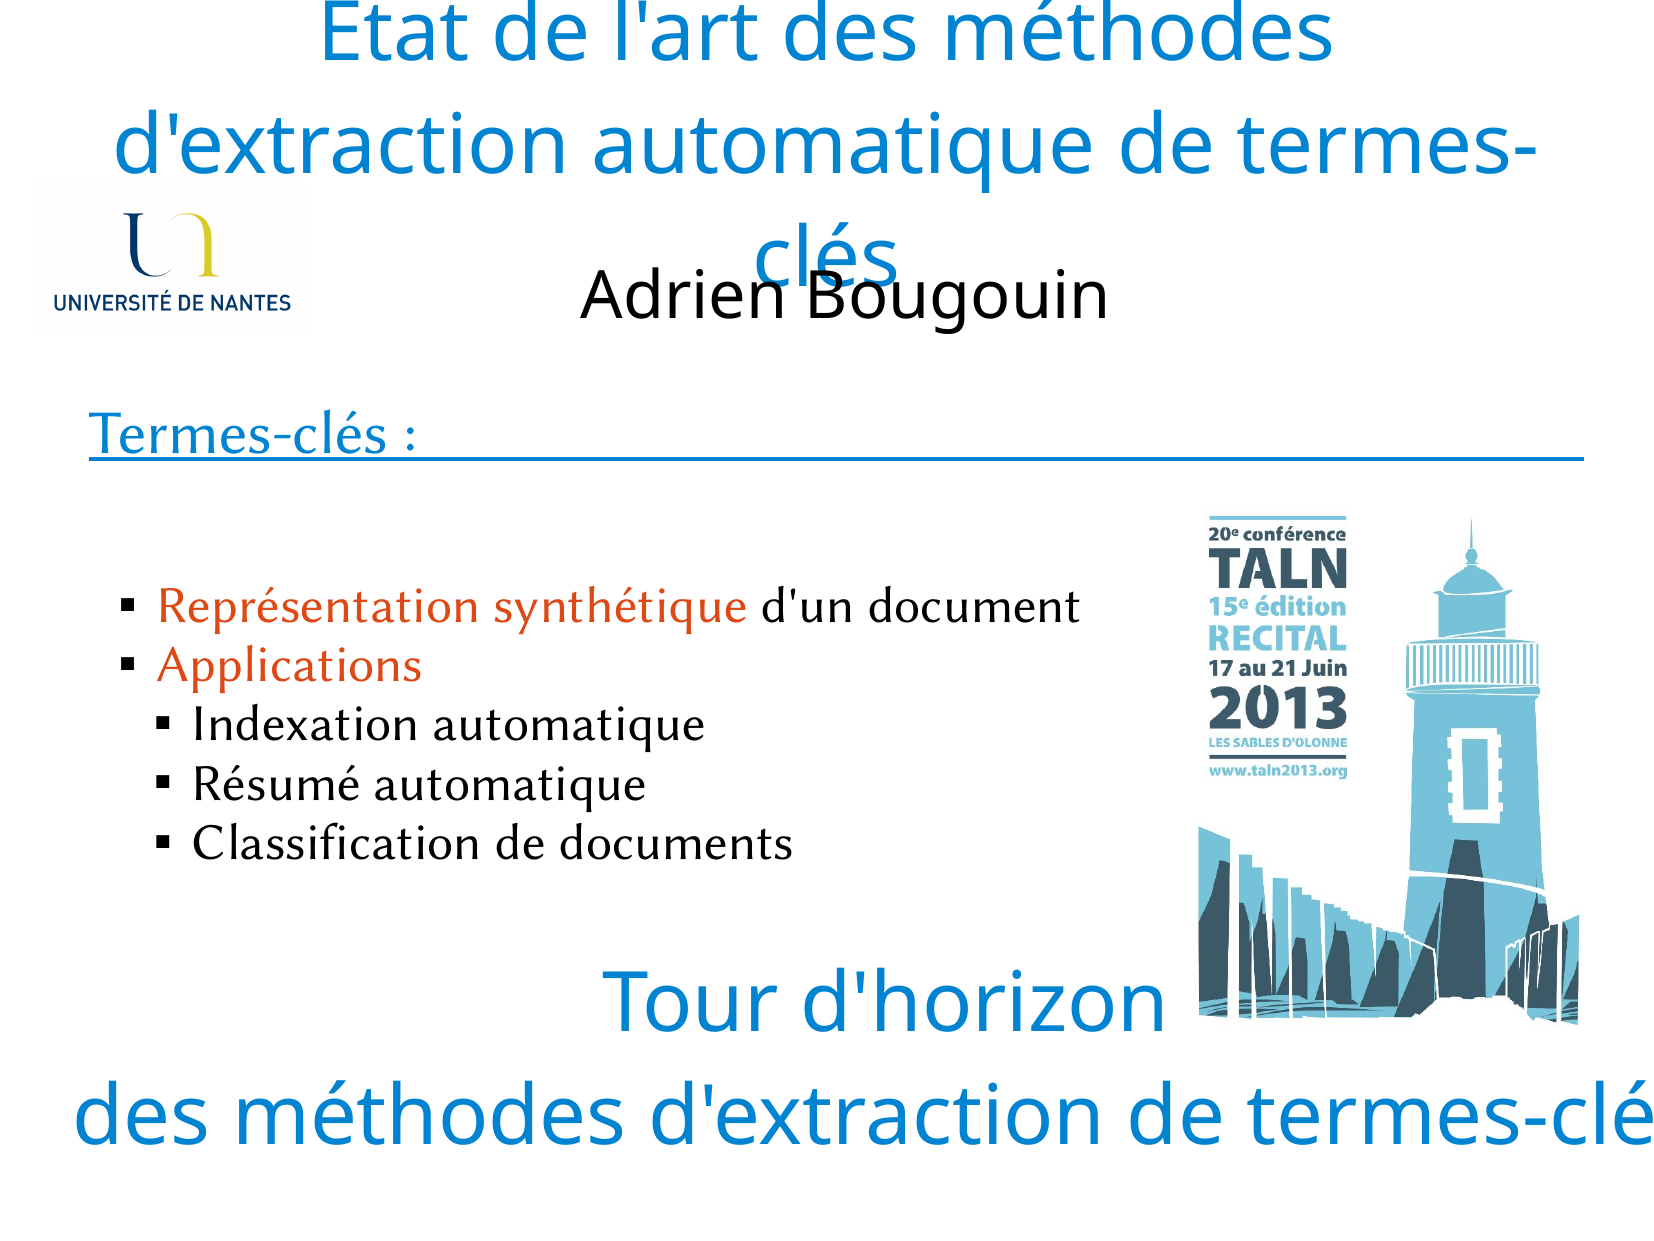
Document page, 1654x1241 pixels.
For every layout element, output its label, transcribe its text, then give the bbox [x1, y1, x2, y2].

text_box Termes-clés : Représentation synthétique d'un document Applications Indexation automatique Résumé automatique Classification de documents [0, 389, 1654, 880]
title État de l'art des méthodes d'extraction automatique de termes-clés [82, 0, 1571, 299]
picture [32, 181, 308, 337]
text_box Adrien Bougouin [565, 240, 1088, 332]
text_box Tour d'horizon des méthodes d'extraction de termes-clés [57, 934, 1596, 1140]
picture [1116, 880, 1654, 1040]
